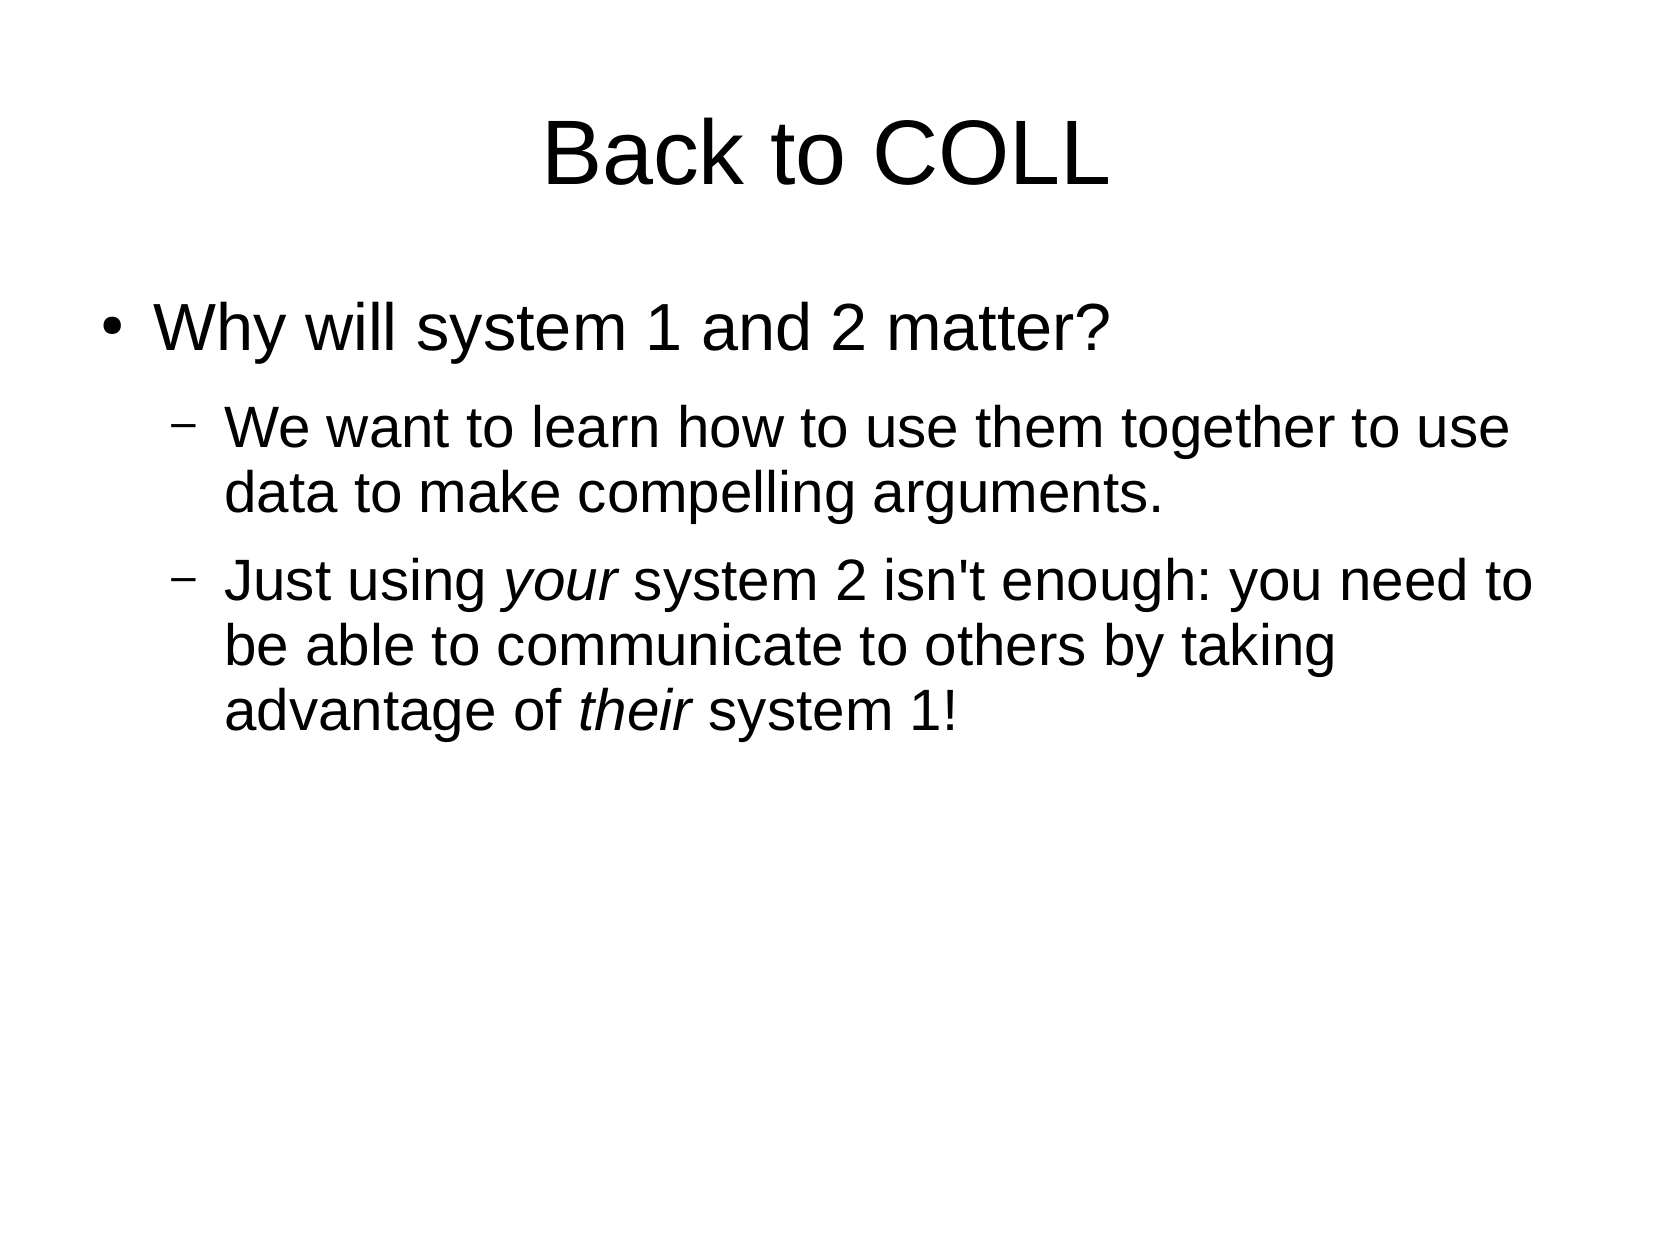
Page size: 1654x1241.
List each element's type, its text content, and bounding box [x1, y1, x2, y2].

list Why will system 1 and 2 matter? We want to learn how to use them together to use data to make compelling arguments. Just using your system 2 isn't enough: you need to be able to communicate to others by taking advantage of their system 1! [82, 290, 1571, 1010]
title Back to COLL [82, 49, 1571, 257]
